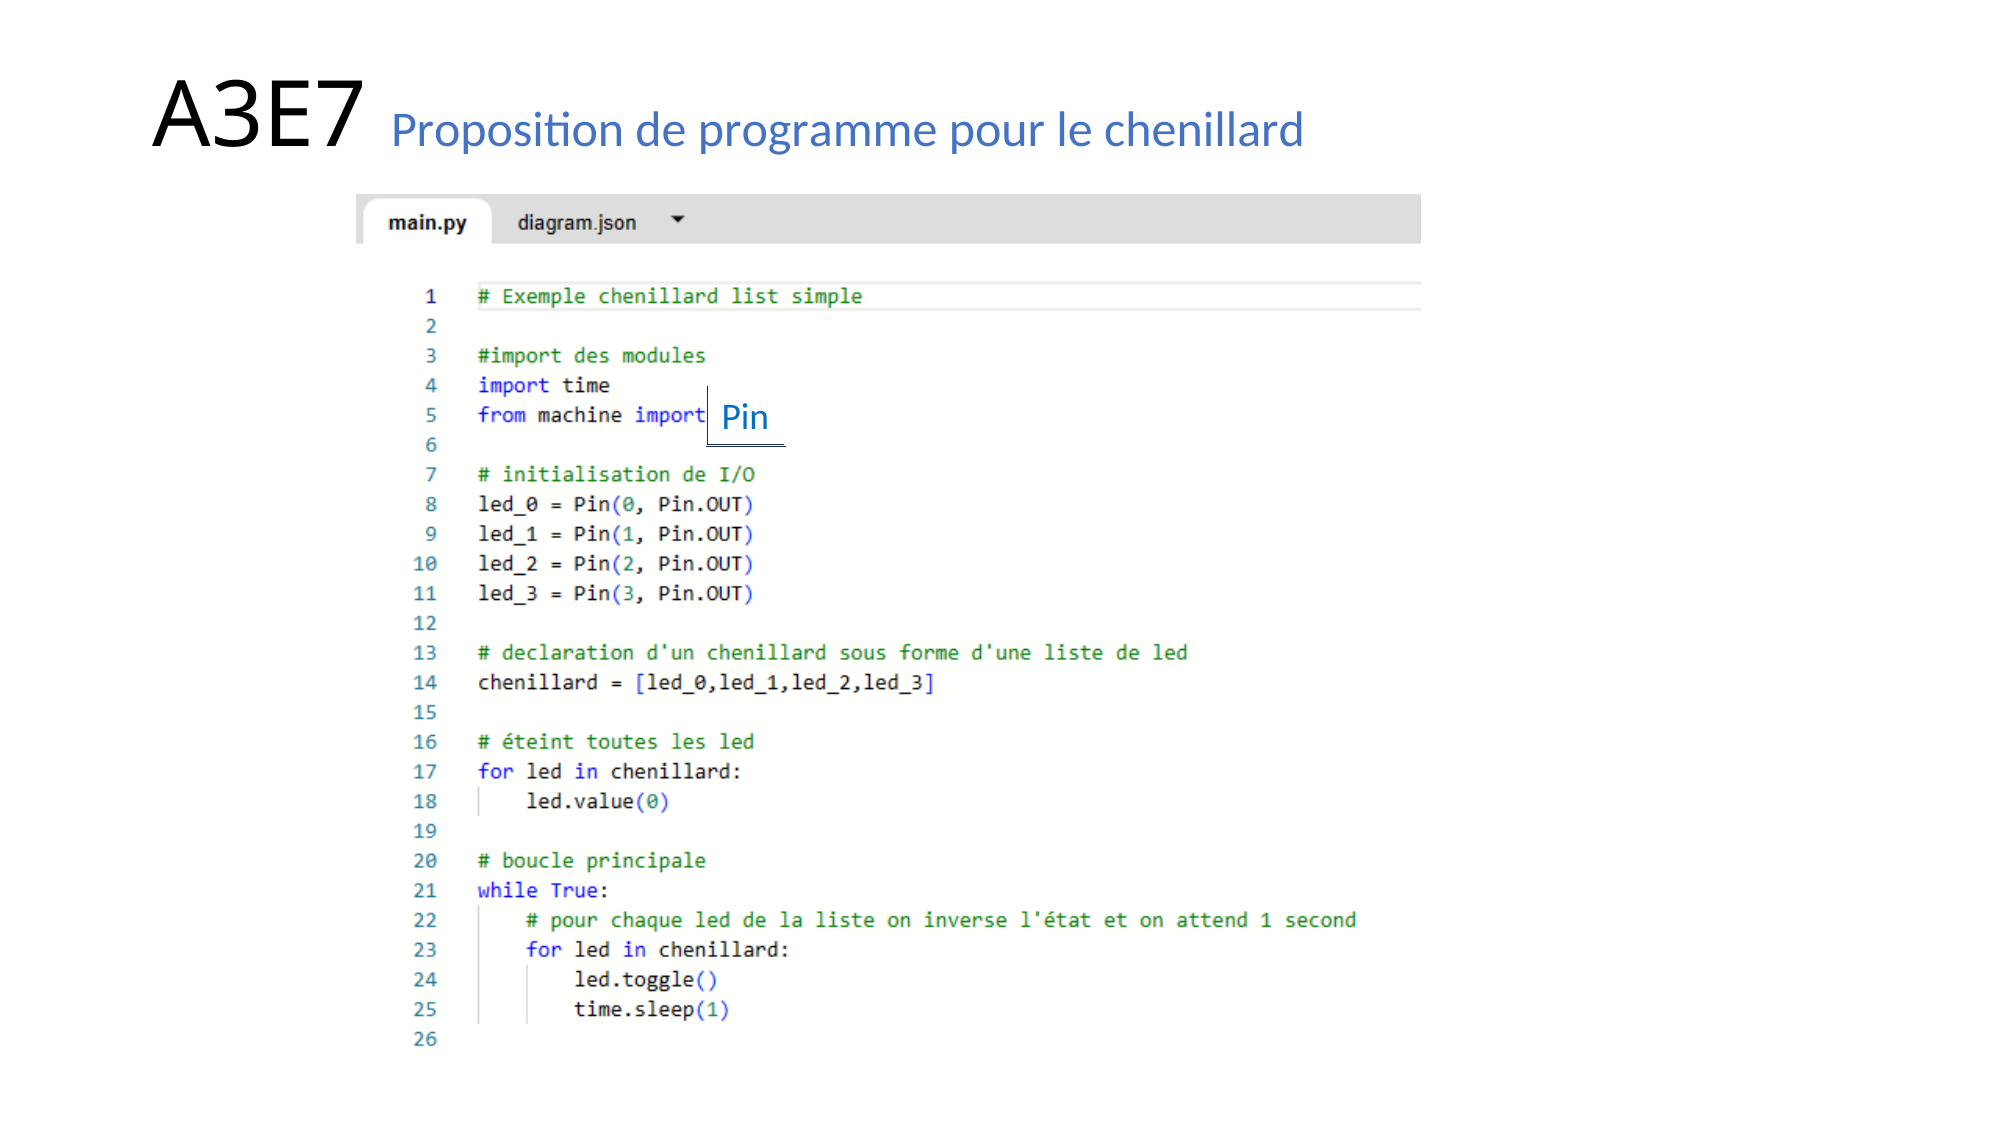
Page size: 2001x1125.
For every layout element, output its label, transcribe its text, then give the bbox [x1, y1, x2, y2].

picture [356, 194, 1421, 1079]
text_box A3E7 Proposition de programme pour le chenillard [137, 59, 1863, 164]
text_box Pin [706, 384, 786, 446]
